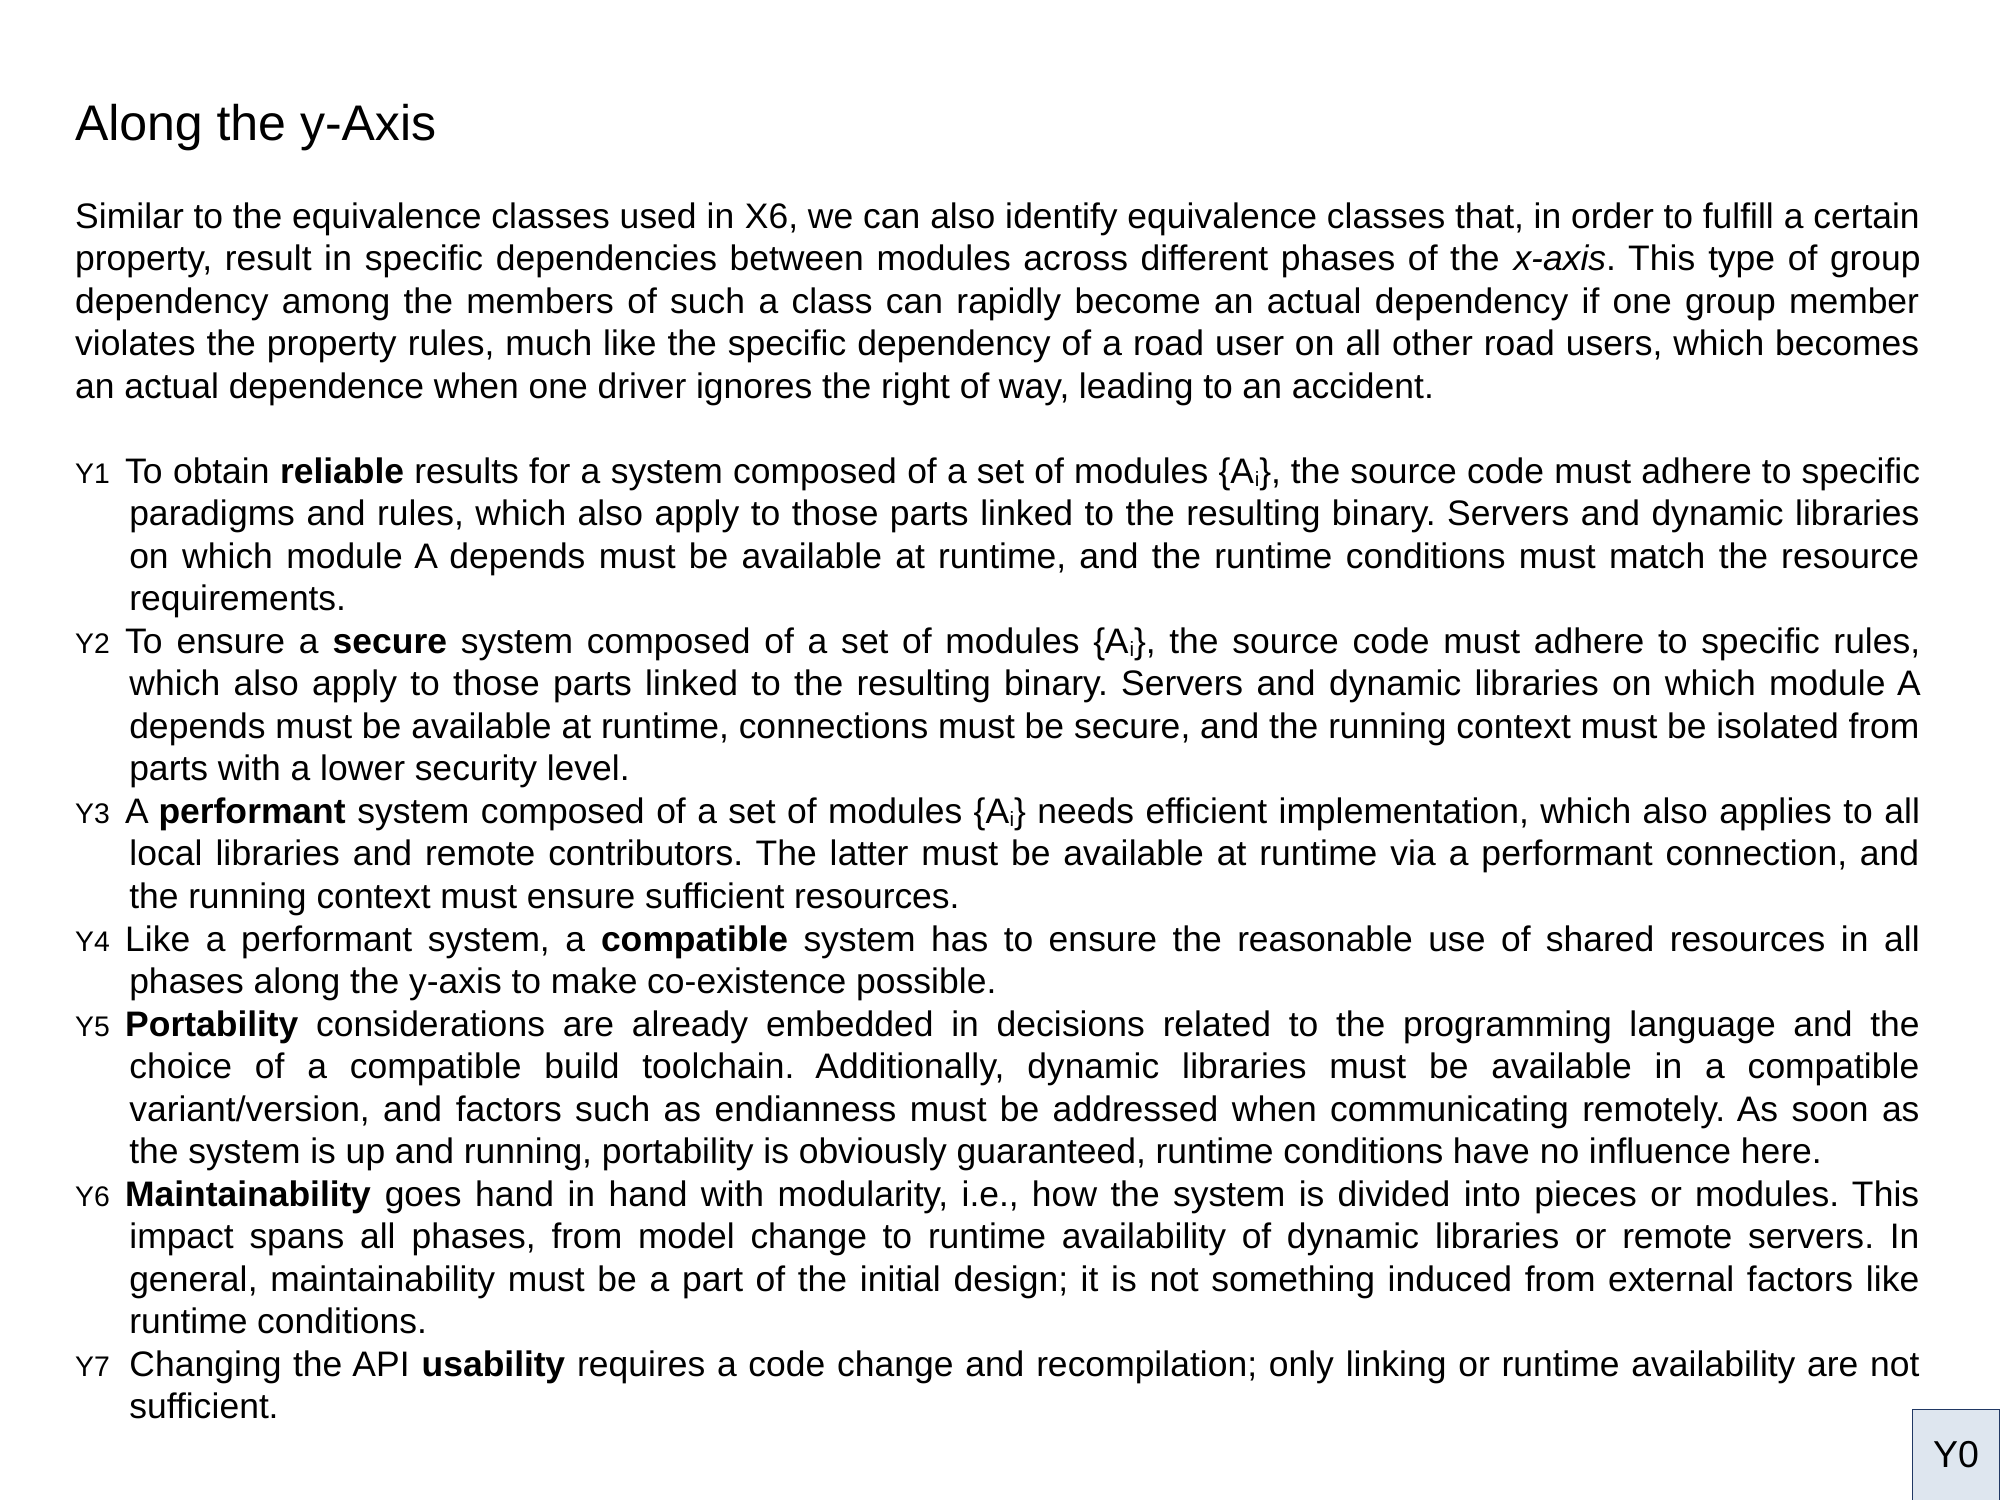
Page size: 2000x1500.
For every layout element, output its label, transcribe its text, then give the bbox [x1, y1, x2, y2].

text_box Along the y-Axis Similar to the equivalence classes used in X6, we can also identify equivalence classes that, in order to fulfill a certain property, result in specific dependencies between modules across different phases of the x-axis. This type of group dependency among the members of such a class can rapidly become an actual dependency if one group member violates the property rules, much like the specific dependency of a road user on all other road users, which becomes an actual dependence when one driver ignores the right of way, leading to an accident. To obtain reliable results for a system composed of a set of modules {Ai}, the source code must adhere to specific paradigms and rules, which also apply to those parts linked to the resulting binary. Servers and dynamic libraries on which module A depends must be available at runtime, and the runtime conditions must match the resource requirements. To ensure a secure system composed of a set of modules {Ai}, the source code must adhere to specific rules, which also apply to those parts linked to the resulting binary. Servers and dynamic libraries on which module A depends must be available at runtime, connections must be secure, and the running context must be isolated from parts with a lower security level. A performant system composed of a set of modules {Ai} needs efficient implementation, which also applies to all local libraries and remote contributors. The latter must be available at runtime via a performant connection, and the running context must ensure sufficient resources. Like a performant system, a compatible system has to ensure the reasonable use of shared resources in all phases along the y-axis to make co-existence possible. ­Portability considerations are already embedded in decisions related to the programming language and the choice of a compatible build toolchain. Additionally, dynamic libraries must be available in a compatible variant/version, and factors such as endianness must be addressed when communicating remotely. As soon as the system is up and running, portability is obviously guaranteed, runtime conditions have no influence here. ­Maintainability goes hand in hand with modularity, i.e., how the system is divided into pieces or modules. This impact spans all phases, from model change to runtime availability of dynamic libraries or remote servers. In general, maintainability must be a part of the initial design; it is not something induced from external factors like runtime conditions. Changing the API usability requires a code change and recompilation; only linking or runtime availability are not sufficient. [75, 90, 1921, 1403]
text_box Y0 [1912, 1409, 2000, 1500]
